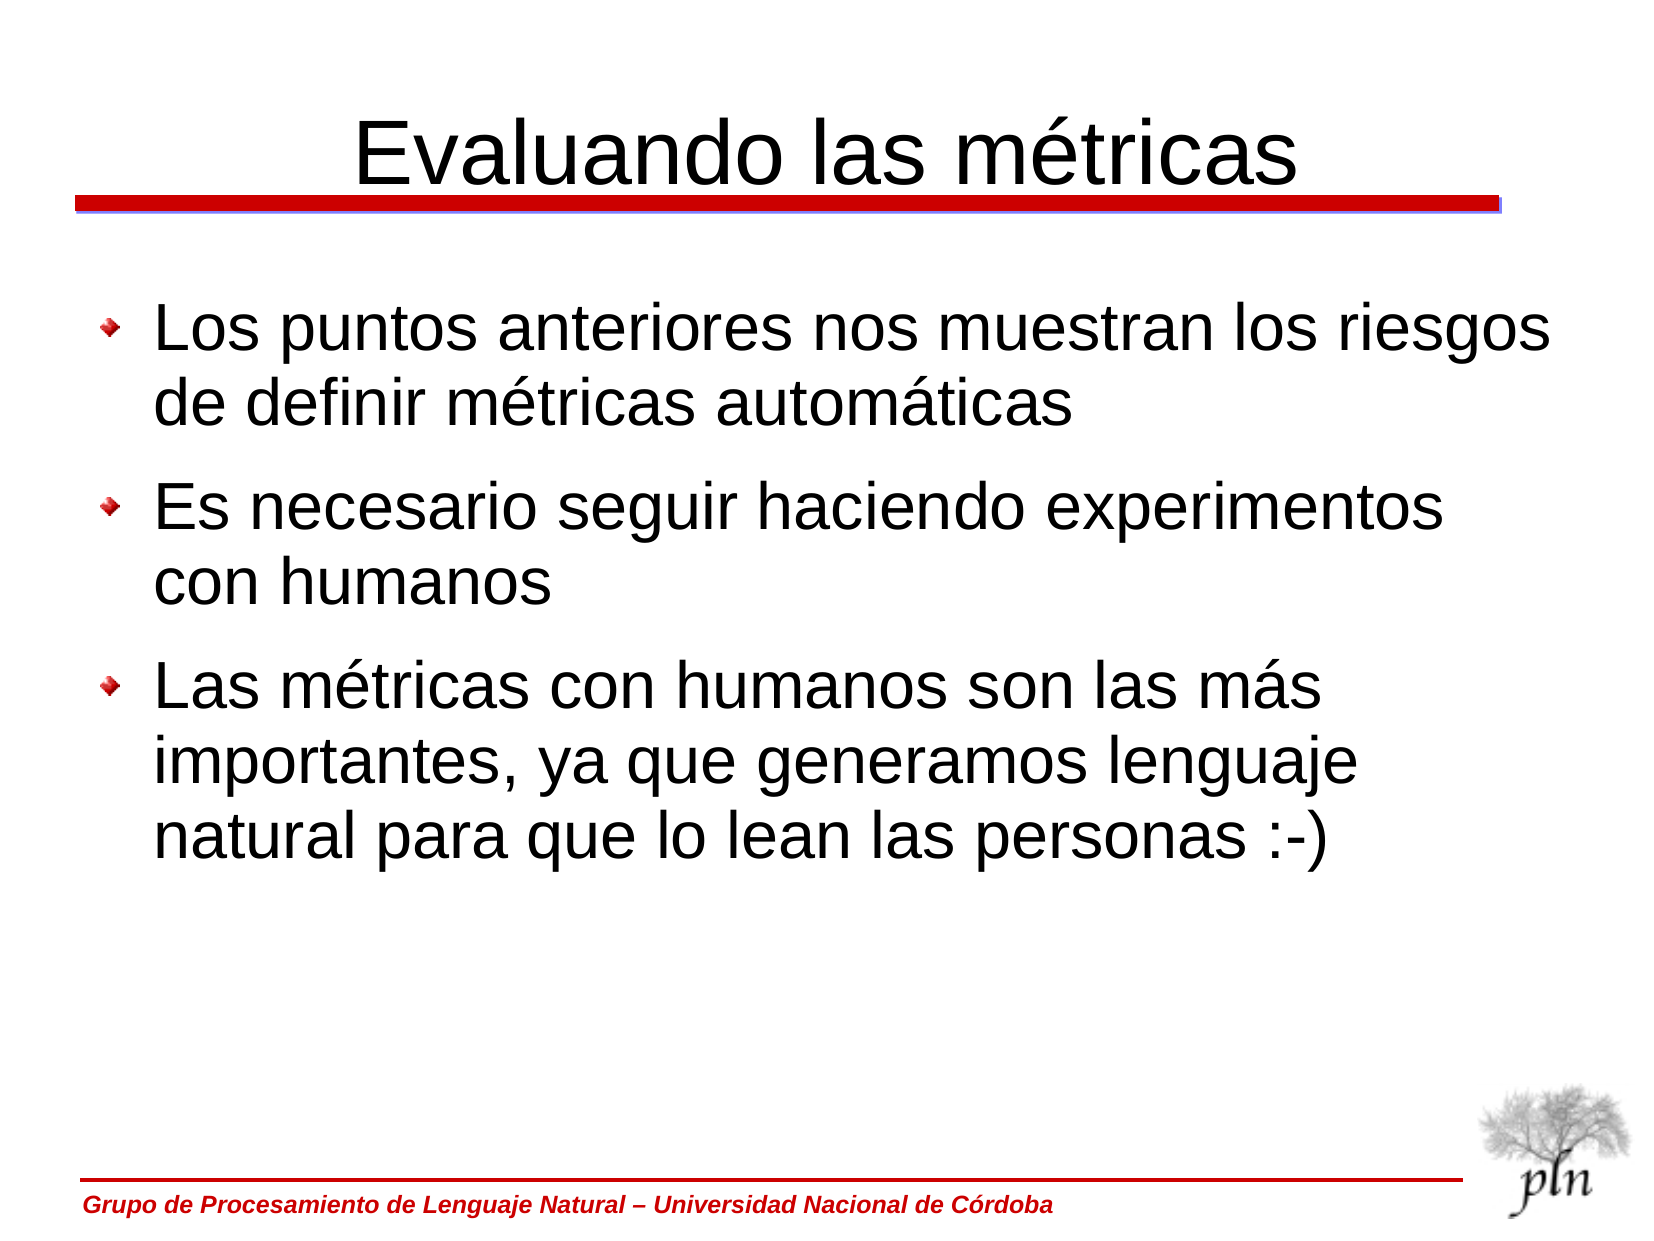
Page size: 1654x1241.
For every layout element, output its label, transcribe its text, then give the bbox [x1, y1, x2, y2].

title Evaluando las métricas [82, 56, 1571, 250]
list Los puntos anteriores nos muestran los riesgos de definir métricas automáticas Es necesario seguir haciendo experimentos con humanos Las métricas con humanos son las más importantes, ya que generamos lenguaje natural para que lo lean las personas :-) [82, 290, 1571, 1109]
picture [1477, 1083, 1635, 1219]
